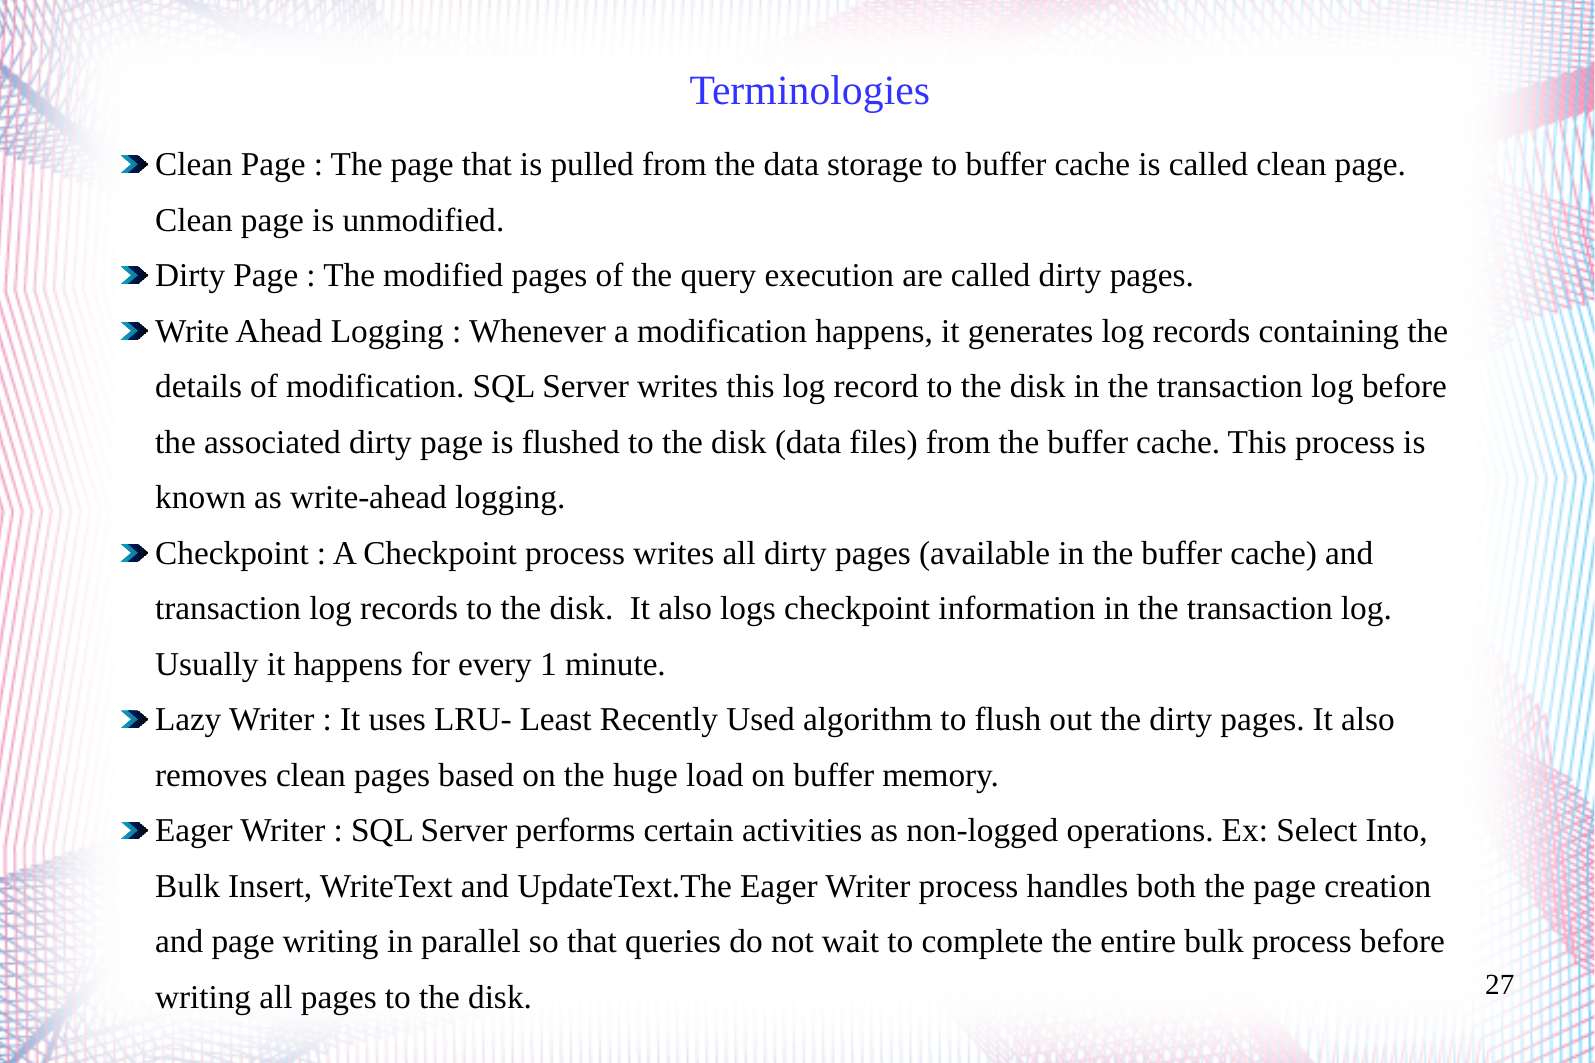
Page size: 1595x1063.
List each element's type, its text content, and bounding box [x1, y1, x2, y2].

text_box Clean Page : The page that is pulled from the data storage to buffer cache is called clean page. Clean page is unmodified. Dirty Page : The modified pages of the query execution are called dirty pages. Write Ahead Logging : Whenever a modification happens, it generates log records containing the details of modification. SQL Server writes this log record to the disk in the transaction log before the associated dirty page is flushed to the disk (data files) from the buffer cache. This process is known as write-ahead logging. Checkpoint : A Checkpoint process writes all dirty pages (available in the buffer cache) and transaction log records to the disk. It also logs checkpoint information in the transaction log. Usually it happens for every 1 minute. Lazy Writer : It uses LRU- Least Recently Used algorithm to flush out the dirty pages. It also removes clean pages based on the huge load on buffer memory. Eager Writer : SQL Server performs certain activities as non-logged operations. Ex: Select Into, Bulk Insert, WriteText and UpdateText.The Eager Writer process handles both the page creation and page writing in parallel so that queries do not wait to complete the entire bulk process before writing all pages to the disk. [105, 122, 1501, 1022]
picture [0, 0, 1595, 1063]
text_box Terminologies [90, 60, 1531, 122]
